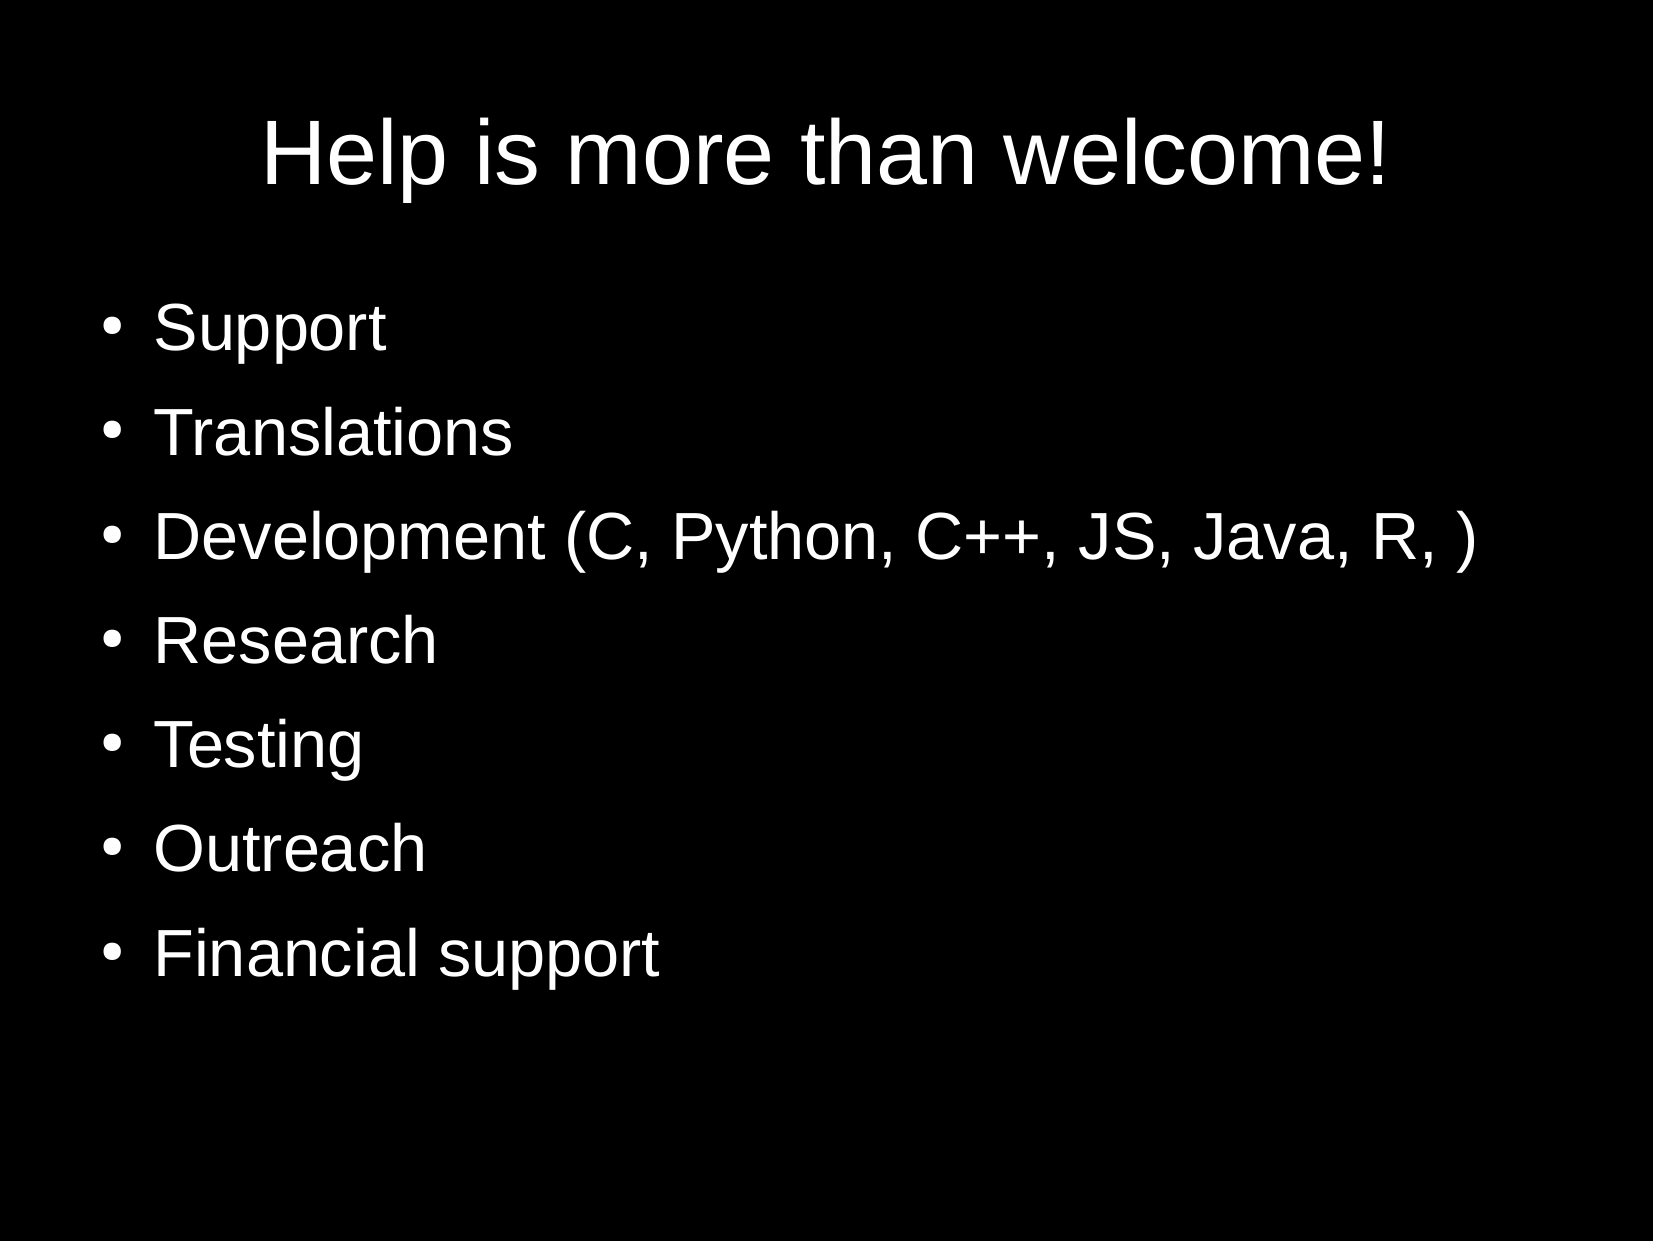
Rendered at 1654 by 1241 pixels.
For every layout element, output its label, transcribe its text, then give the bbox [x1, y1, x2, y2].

list Support Translations Development (C, Python, C++, JS, Java, R, ) Research Testing Outreach Financial support [82, 290, 1538, 1010]
title Help is more than welcome! [82, 49, 1571, 257]
